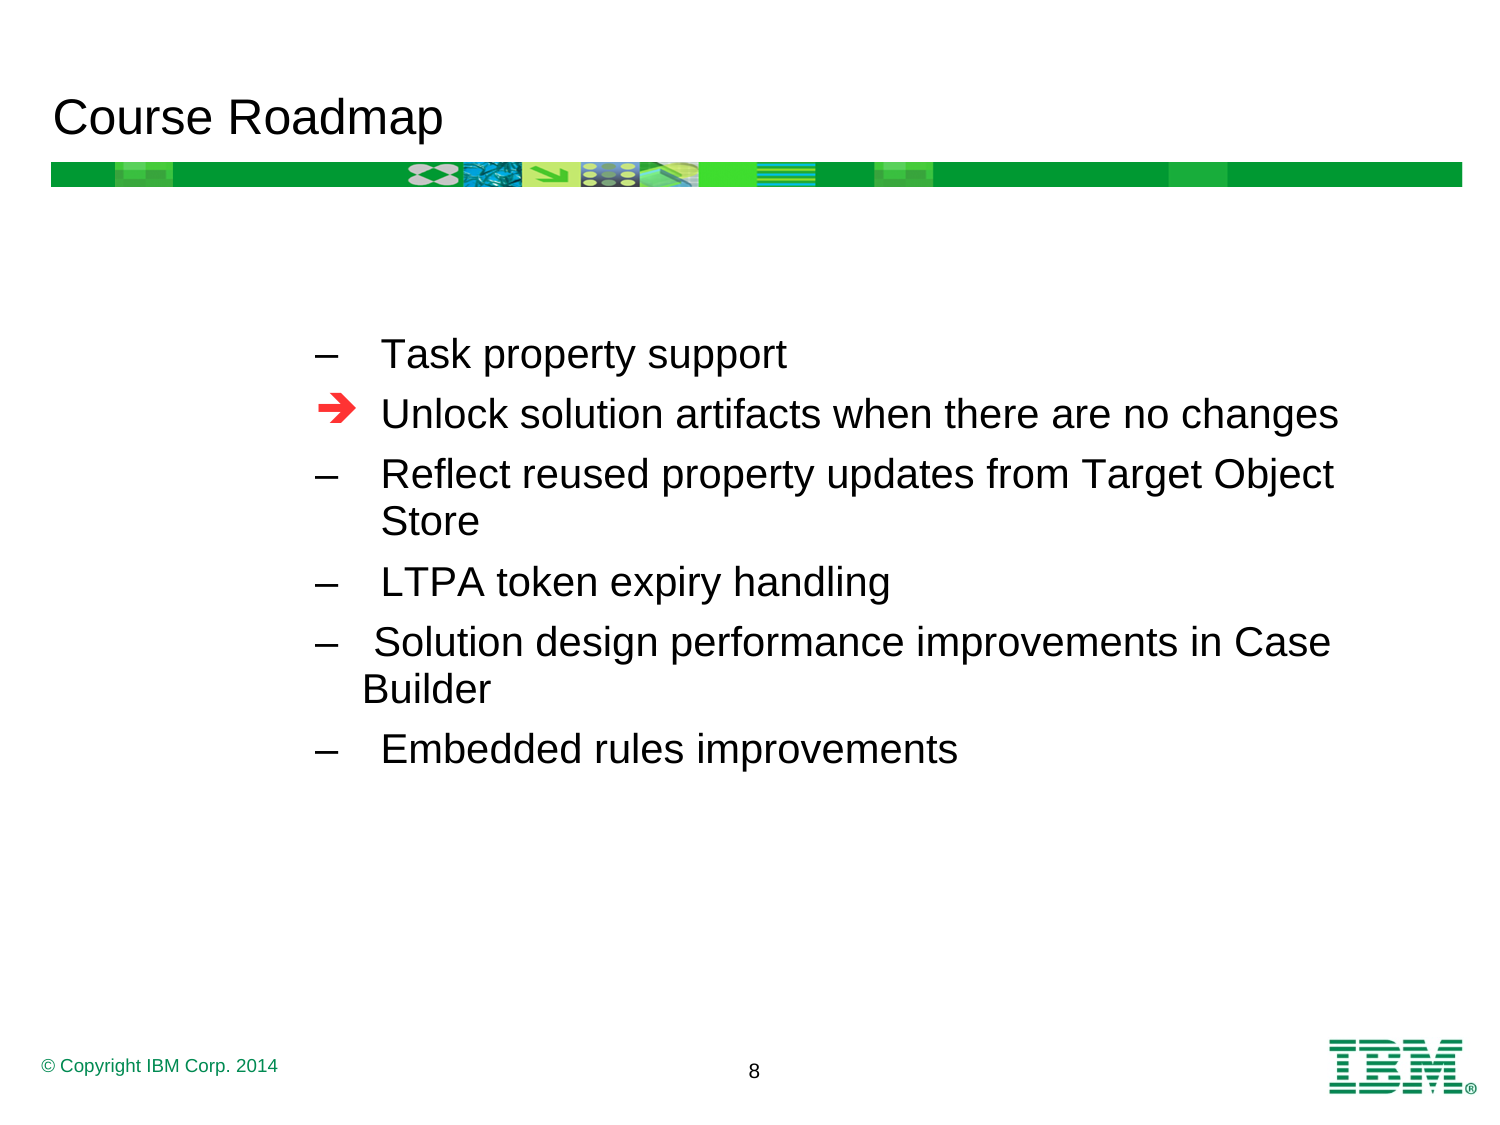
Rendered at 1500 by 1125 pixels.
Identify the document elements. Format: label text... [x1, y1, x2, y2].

list Task property support Unlock solution artifacts when there are no changes Reflect reused property updates from Target Object Store LTPA token expiry handling Solution design performance improvements in Case Builder Embedded rules improvements [75, 262, 1426, 1005]
picture [1327, 1037, 1479, 1096]
title Course Roadmap [37, 45, 1388, 188]
picture [50, 161, 1463, 189]
